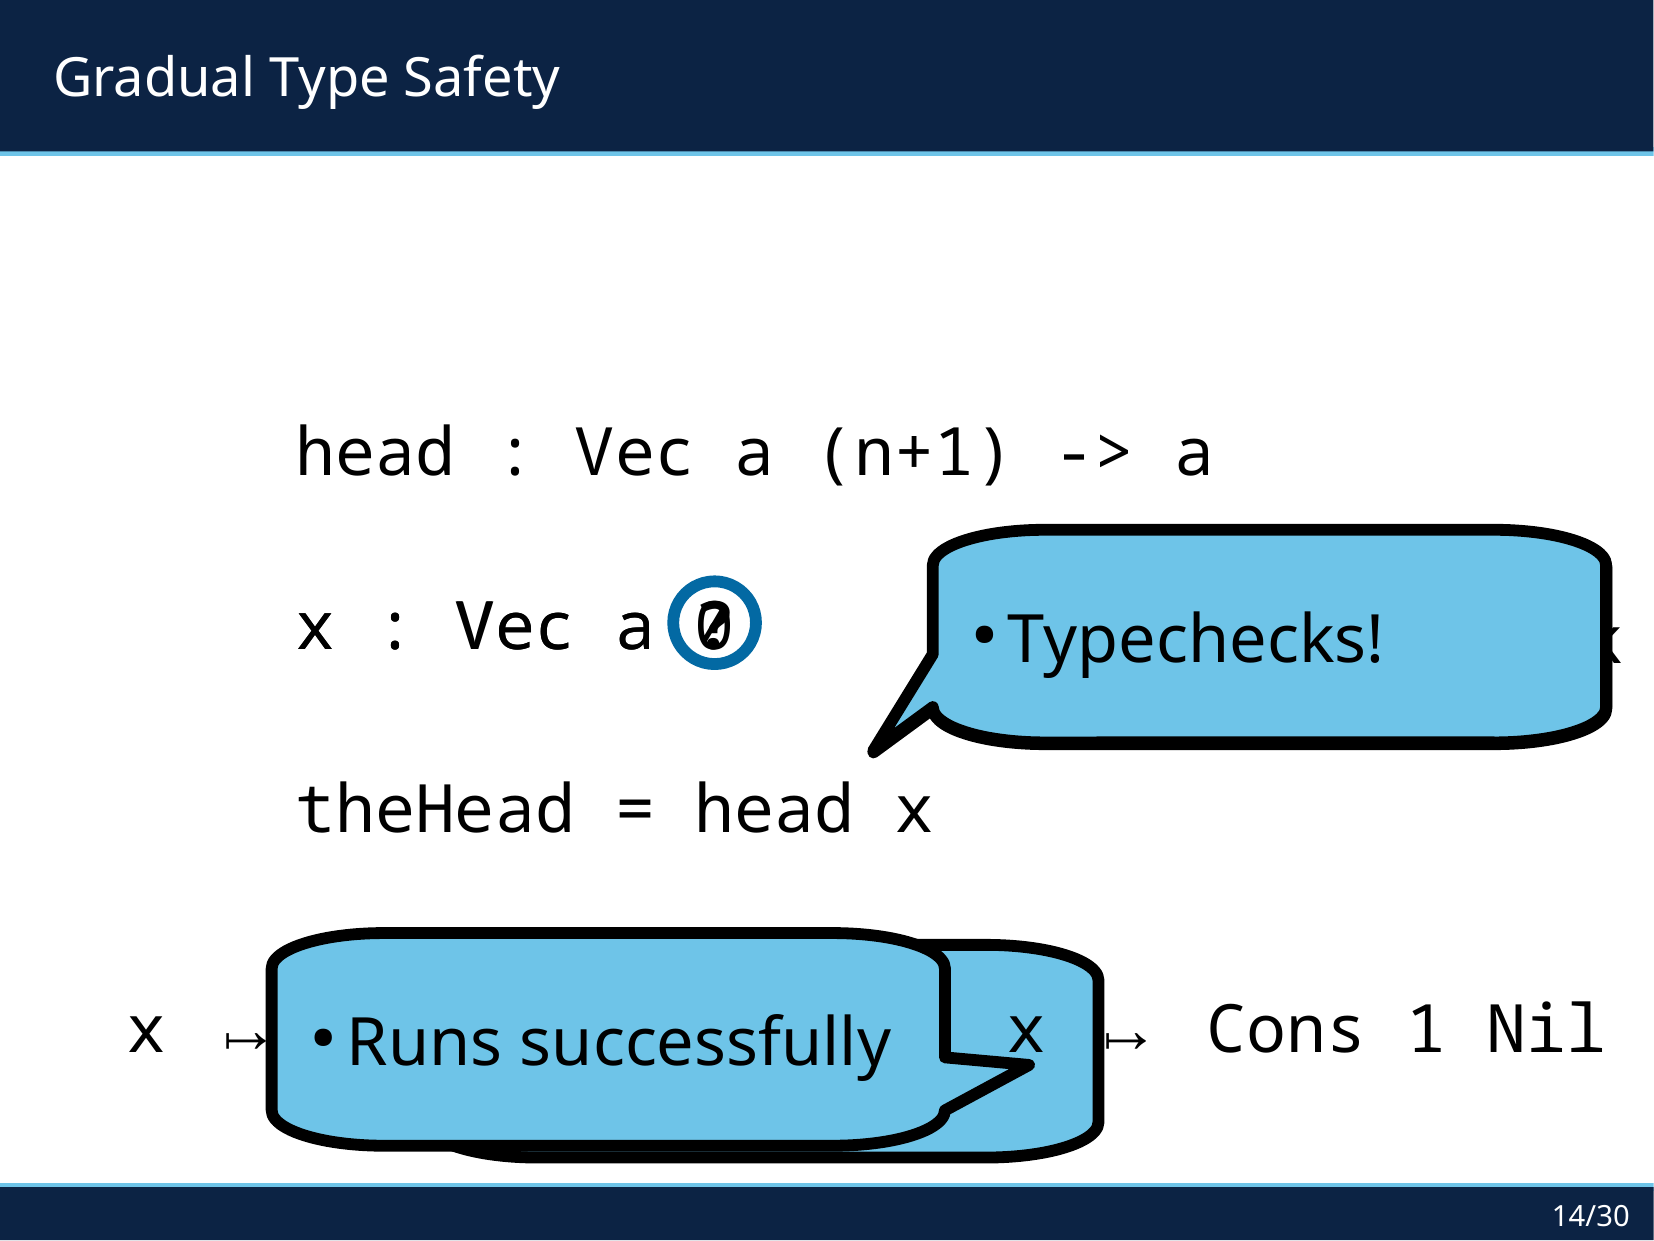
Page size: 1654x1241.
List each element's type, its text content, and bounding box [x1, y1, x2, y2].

text_box Runtime error [454, 1068, 1099, 1158]
text_box Runtime error [917, 944, 1099, 1061]
text_box x ↦ Nil [112, 985, 271, 1068]
text_box head : Vec a (n+1) -> a [280, 409, 1503, 491]
text_box x ↦ Cons 1 Nil [992, 985, 1613, 1068]
title Gradual Type Safety [0, 0, 1654, 152]
text_box Typechecks! [873, 529, 1607, 751]
text_box Runs successfully [271, 933, 1030, 1146]
text_box theHead = head x [280, 765, 951, 848]
text_box x : Vec a ? [280, 582, 691, 665]
text_box x : Vec a ? [680, 588, 749, 658]
